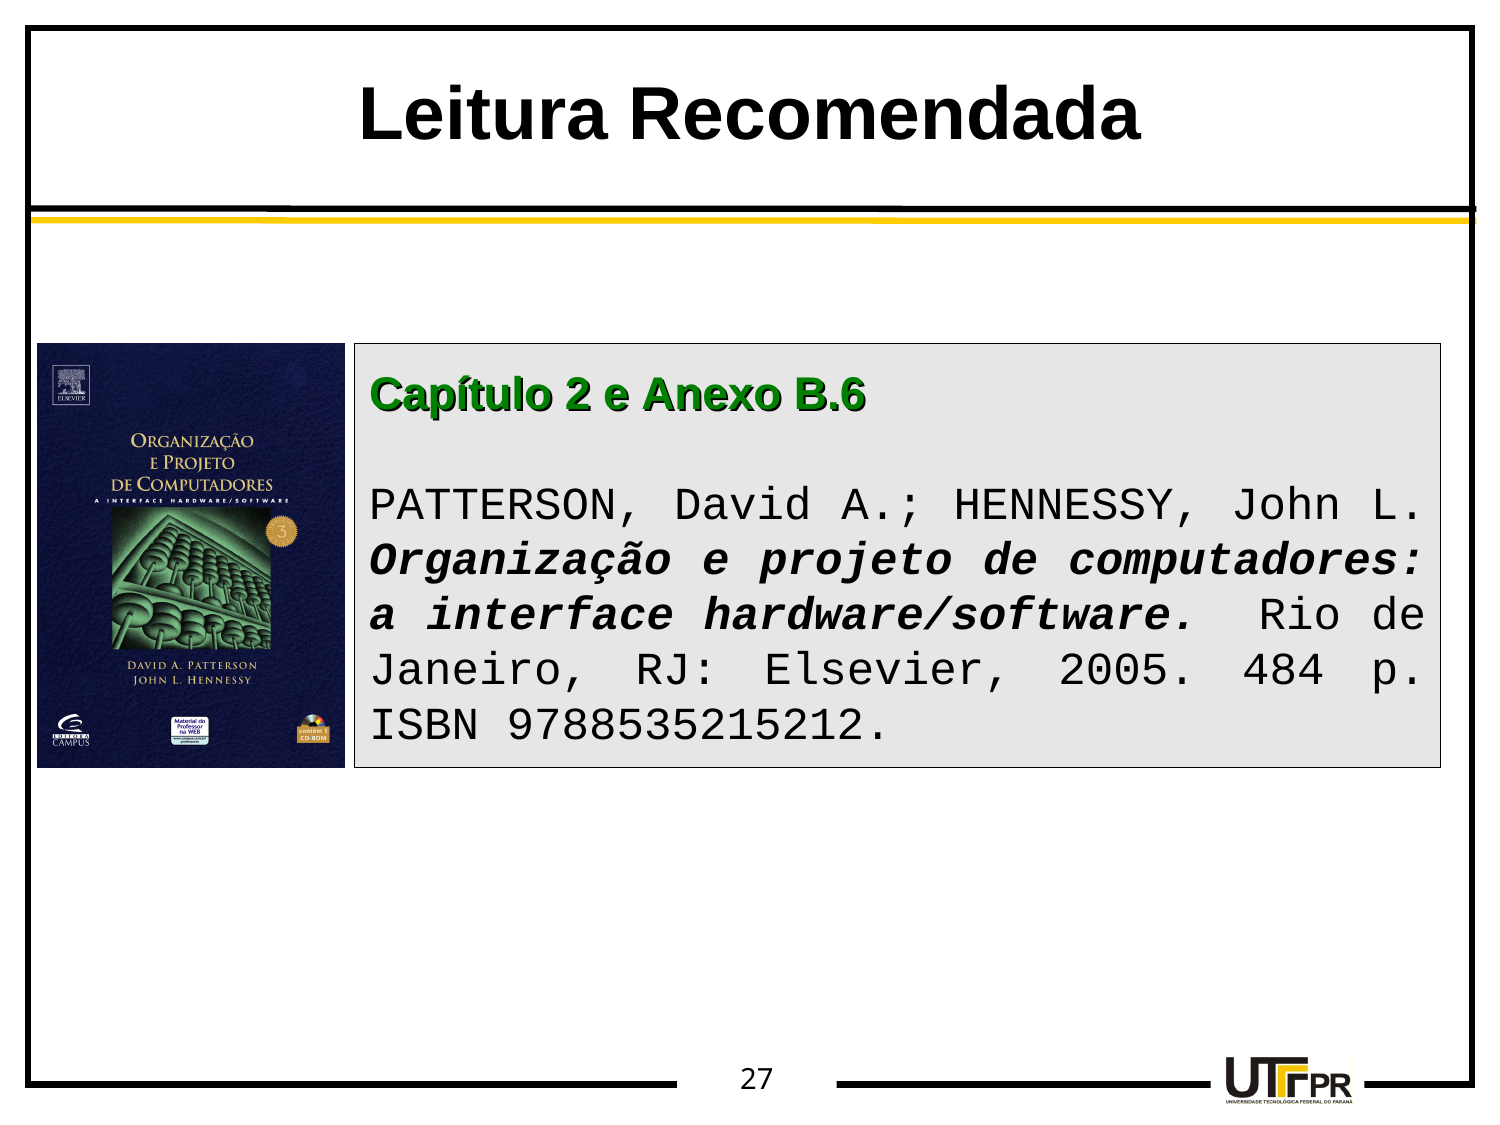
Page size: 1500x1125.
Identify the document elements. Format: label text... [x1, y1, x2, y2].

picture [37, 343, 345, 768]
title Leitura Recomendada [0, 60, 1500, 168]
text_box Capítulo 2 e Anexo B.6 PATTERSON, David A.; HENNESSY, John L. Organização e projeto de computadores: a interface hardware/software. Rio de Janeiro, RJ: Elsevier, 2005. 484 p. ISBN 9788535215212. [354, 343, 1441, 768]
picture [1225, 1057, 1353, 1104]
